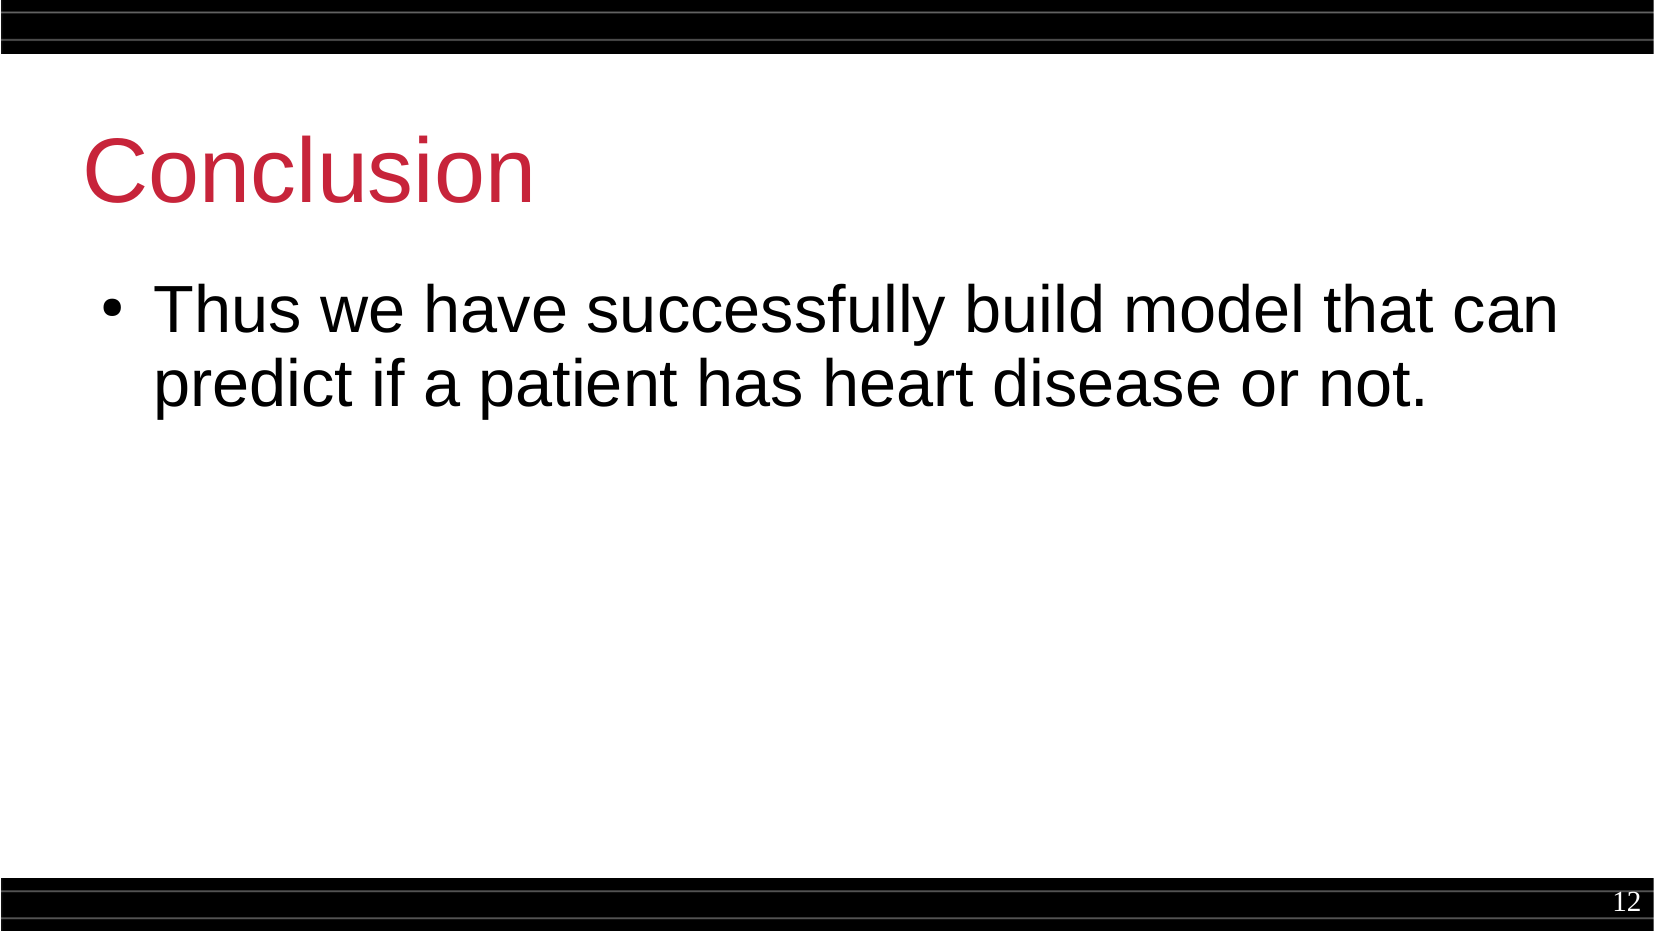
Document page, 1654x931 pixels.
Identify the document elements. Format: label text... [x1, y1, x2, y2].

picture [1, 0, 1654, 54]
title Conclusion [82, 92, 1571, 249]
picture [1, 878, 1654, 931]
list Thus we have successfully build model that can predict if a patient has heart disease or not. [82, 271, 1571, 758]
